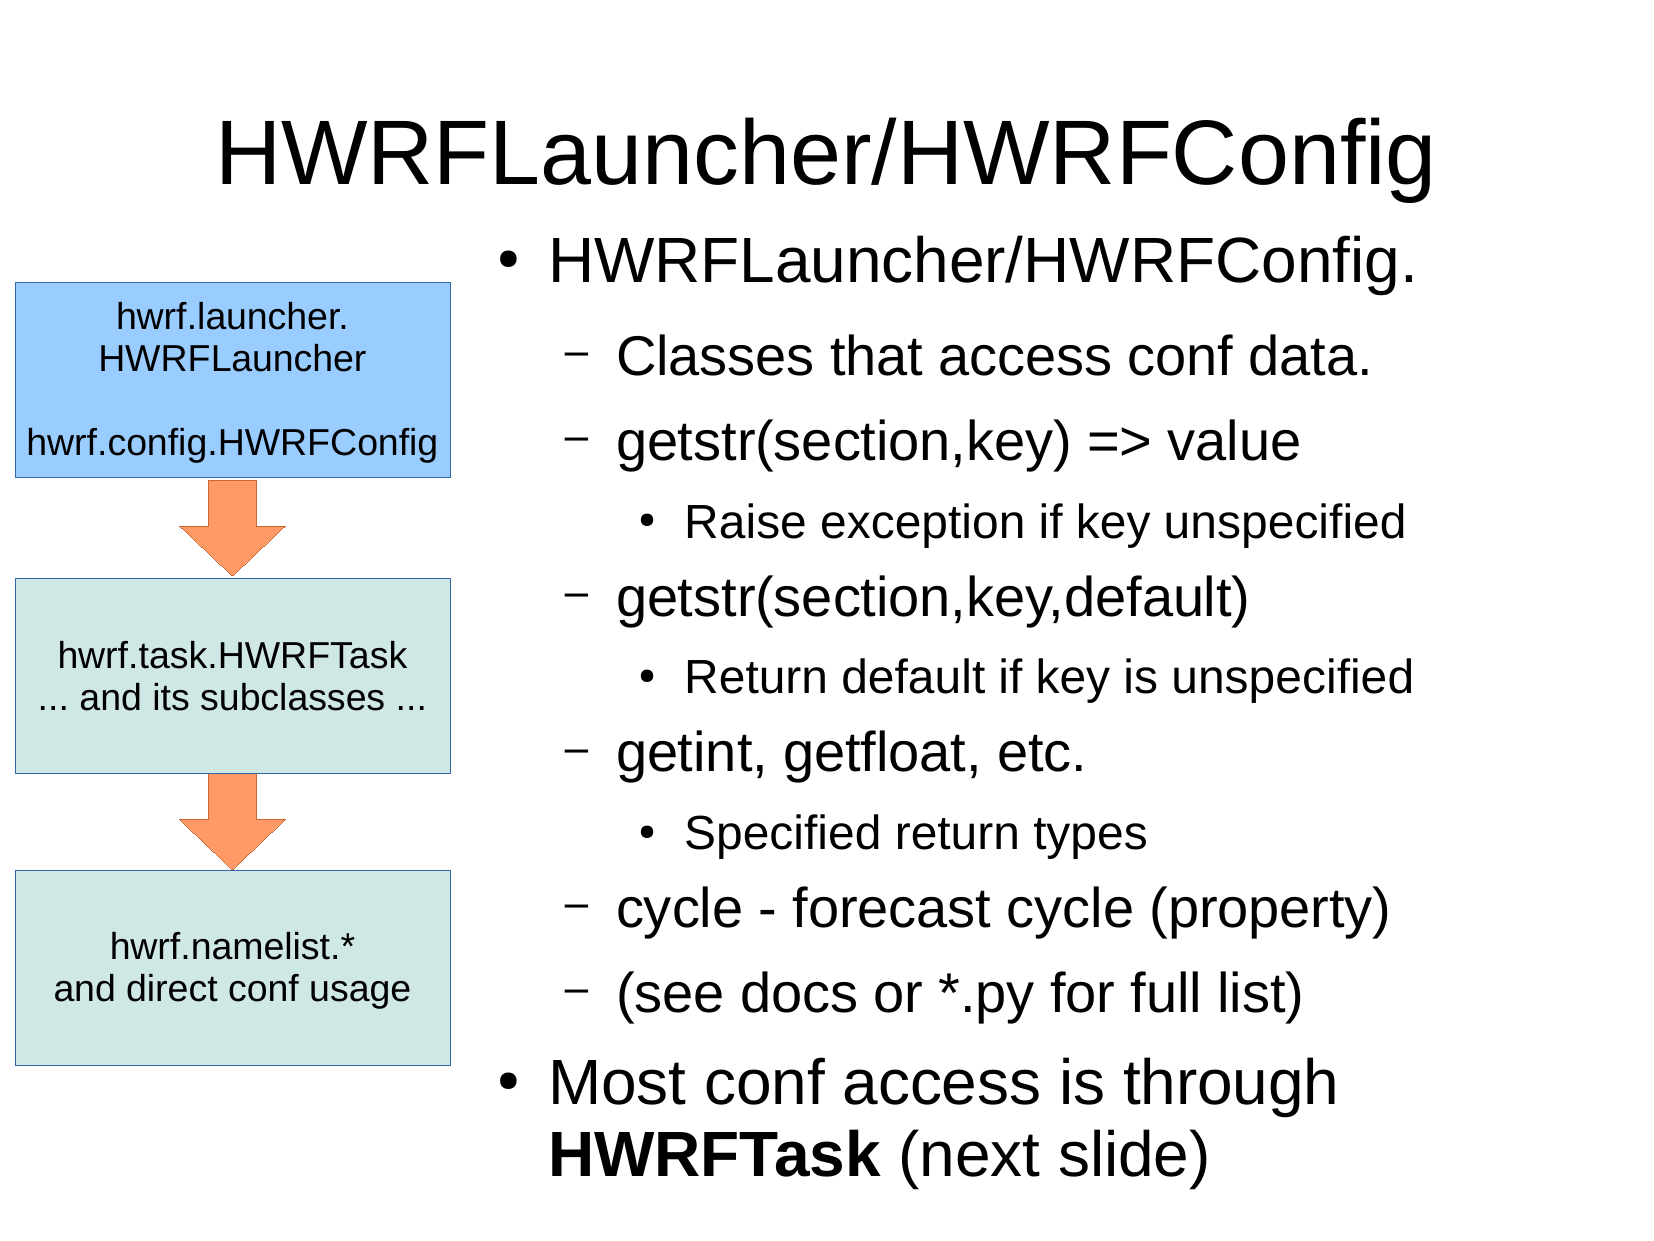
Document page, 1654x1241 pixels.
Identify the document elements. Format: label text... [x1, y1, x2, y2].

text_box hwrf.launcher. HWRFLauncher hwrf.config.HWRFConfig [15, 282, 451, 478]
text_box [179, 480, 286, 576]
text_box hwrf.task.HWRFTask ... and its subclasses ... [15, 578, 451, 774]
text_box [179, 774, 286, 870]
text_box hwrf.namelist.* and direct conf usage [15, 870, 451, 1066]
title HWRFLauncher/HWRFConfig [82, 49, 1571, 257]
list HWRFLauncher/HWRFConfig. Classes that access conf data. getstr(section,key) => value Raise exception if key unspecified getstr(section,key,default) Return default if key is unspecified getint, getfloat, etc. Specified return types cycle - forecast cycle (property) (see docs or *.py for full list) Most conf access is through HWRFTask (next slide) [480, 225, 1621, 1201]
